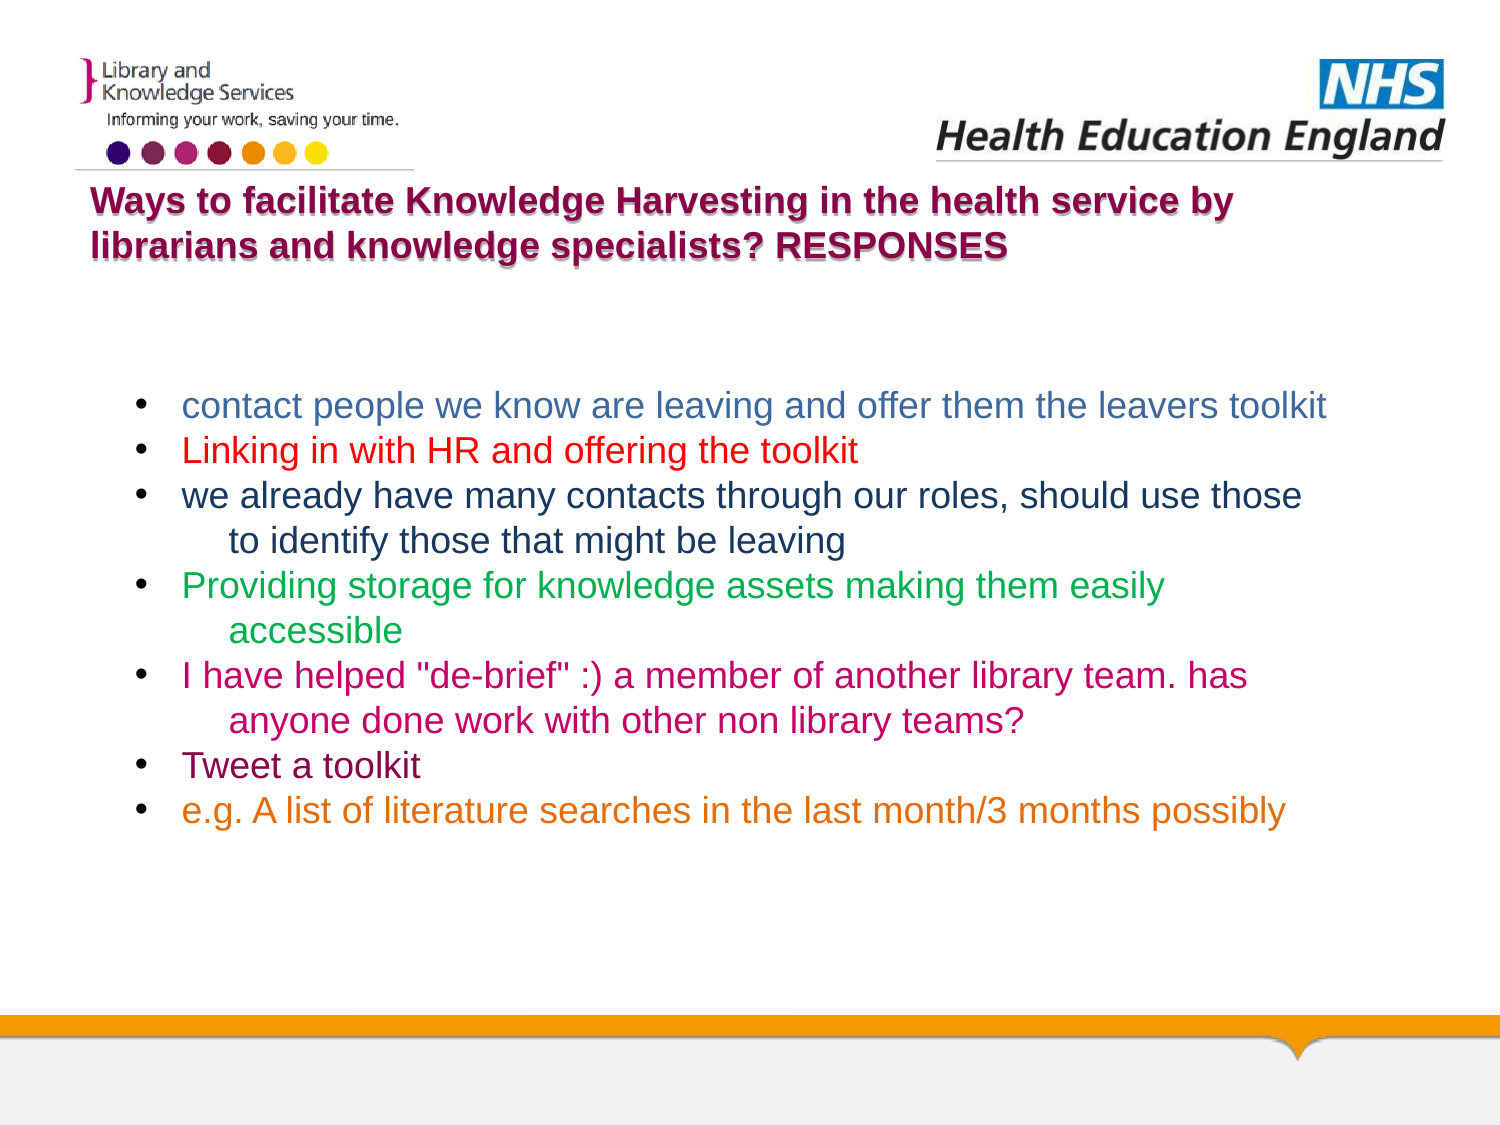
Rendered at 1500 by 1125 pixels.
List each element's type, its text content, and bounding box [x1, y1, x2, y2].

text_box contact people we know are leaving and offer them the leavers toolkit Linking in with HR and offering the toolkit we already have many contacts through our roles, should use those to identify those that might be leaving Providing storage for knowledge assets making them easily accessible I have helped "de-brief" :) a member of another library team. has anyone done work with other non library teams? Tweet a toolkit e.g. A list of literature searches in the last month/3 months possibly [119, 373, 1351, 935]
title Ways to facilitate Knowledge Harvesting in the health service by librarians and knowledge specialists? RESPONSES [75, 201, 1351, 314]
picture [75, 54, 416, 169]
